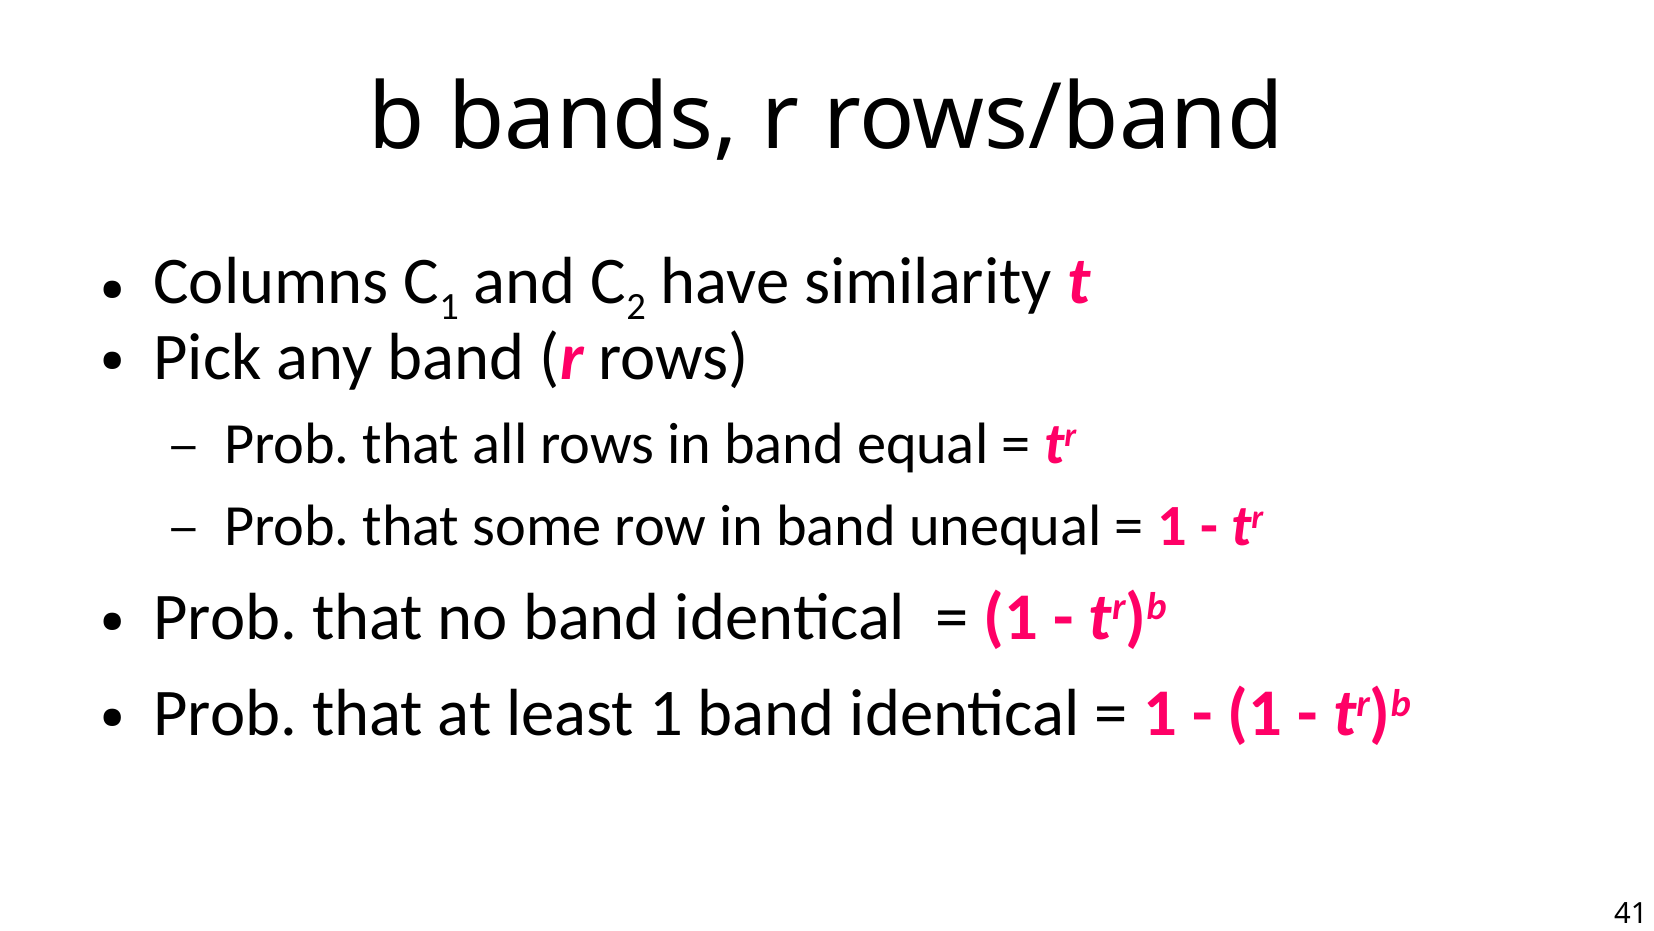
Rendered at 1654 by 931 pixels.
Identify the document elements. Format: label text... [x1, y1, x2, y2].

title b bands, r rows/band [82, 1, 1571, 226]
list Columns C1 and C2 have similarity t Pick any band (r rows) Prob. that all rows in band equal = tr Prob. that some row in band unequal = 1 - tr Prob. that no band identical = (1 - tr)b Prob. that at least 1 band identical = 1 - (1 - tr)b [82, 253, 1571, 793]
